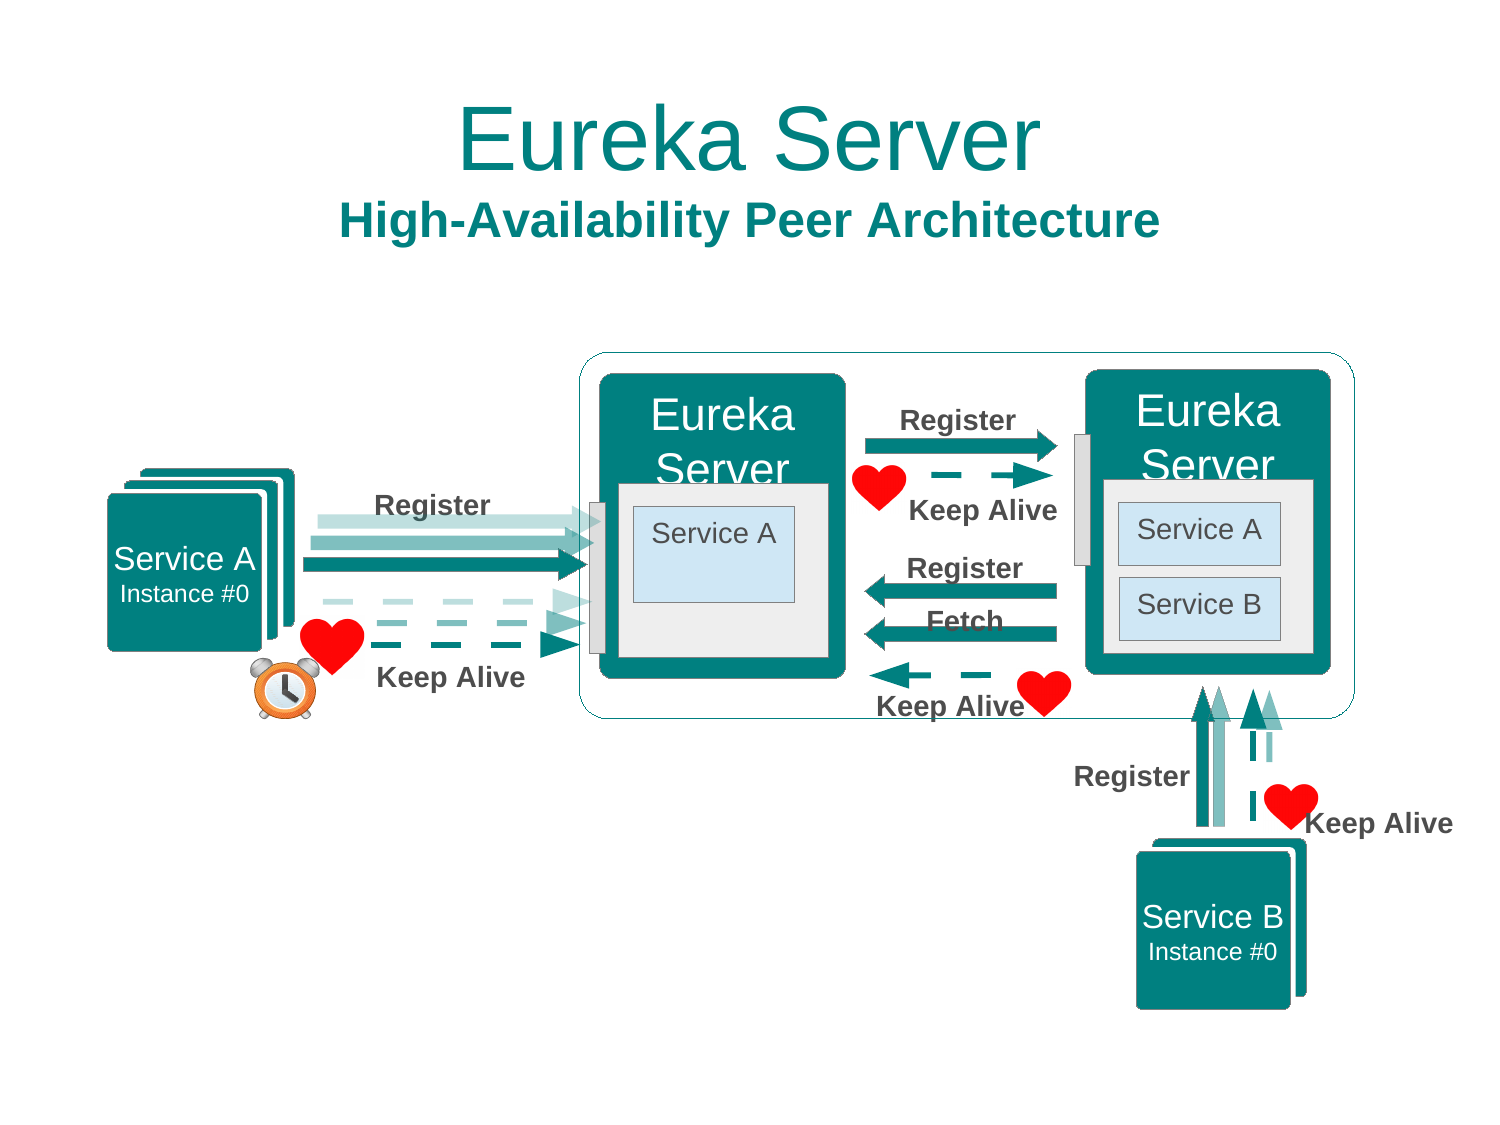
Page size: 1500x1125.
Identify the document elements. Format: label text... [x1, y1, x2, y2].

picture [1016, 668, 1072, 718]
text_box Eureka Server [1085, 369, 1331, 675]
text_box Register [1055, 749, 1209, 800]
text_box [1192, 686, 1230, 718]
text_box [1142, 838, 1307, 1006]
text_box [580, 502, 606, 654]
text_box Register [355, 479, 510, 514]
text_box [864, 617, 888, 651]
title Eureka Server [75, 44, 1425, 180]
picture [245, 615, 365, 725]
text_box [1196, 800, 1209, 827]
text_box Register [881, 394, 1036, 444]
text_box Keep Alive [355, 650, 547, 701]
text_box Keep Alive [855, 680, 1047, 718]
text_box [1103, 479, 1314, 654]
text_box Service A [1118, 502, 1281, 566]
text_box High-Availability Peer Architecture [0, 180, 1500, 255]
text_box Eureka Server [599, 373, 846, 679]
text_box Service A Instance #0 [107, 493, 262, 652]
text_box [864, 574, 1057, 608]
text_box Service A [633, 506, 795, 603]
text_box [1191, 719, 1231, 827]
text_box Keep Alive [887, 483, 1079, 534]
text_box [865, 429, 1058, 462]
text_box [1043, 626, 1057, 642]
text_box [580, 560, 588, 569]
picture [851, 462, 907, 514]
text_box Keep Alive [1283, 797, 1475, 848]
text_box [303, 505, 579, 581]
text_box [618, 483, 829, 658]
text_box Service B Instance #0 [1136, 851, 1291, 1010]
text_box Register [888, 541, 1043, 592]
text_box Service B [1119, 577, 1281, 641]
text_box Fetch [888, 595, 1043, 646]
text_box [113, 468, 295, 648]
picture [1263, 781, 1319, 833]
text_box [1074, 434, 1091, 566]
text_box Keep Alive [855, 719, 1047, 731]
